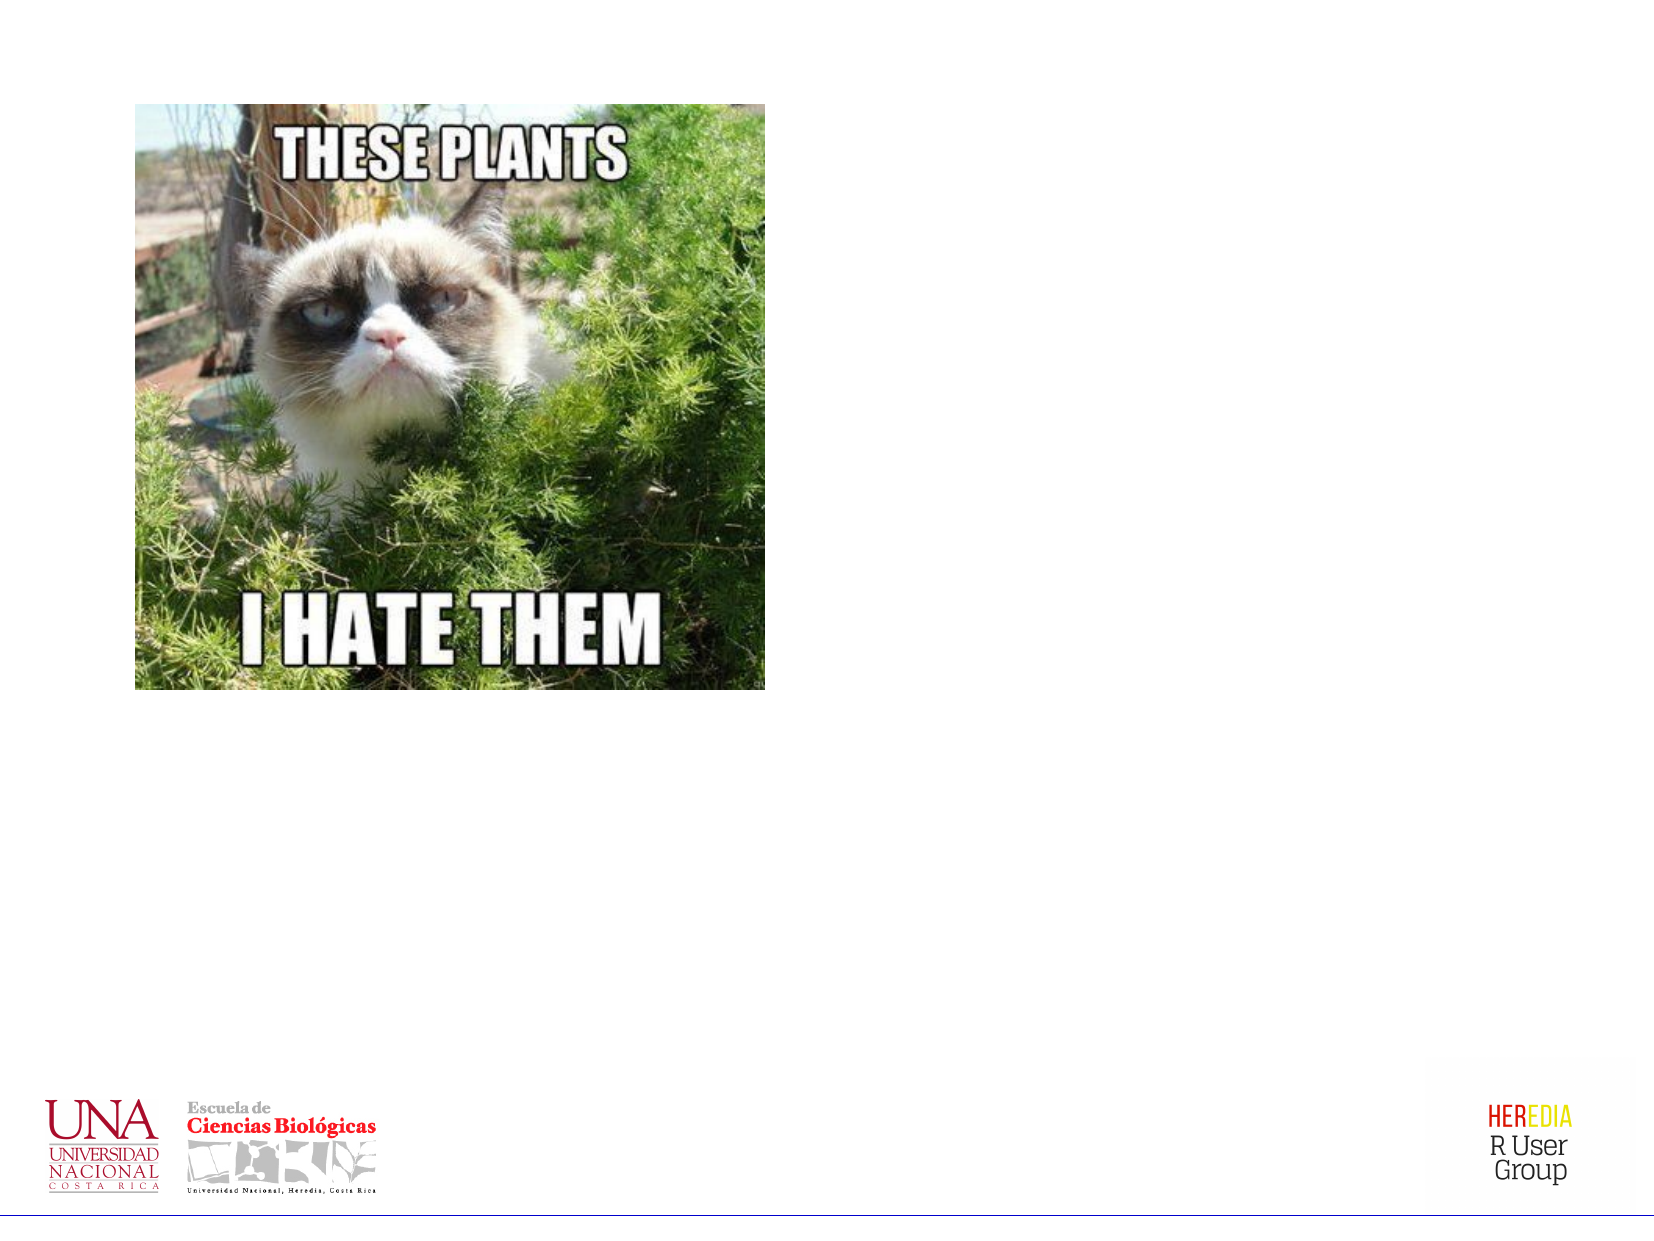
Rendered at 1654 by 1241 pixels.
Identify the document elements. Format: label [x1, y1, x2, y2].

picture [45, 1099, 159, 1193]
picture [1425, 1057, 1636, 1215]
picture [180, 1094, 382, 1201]
picture [135, 104, 765, 690]
